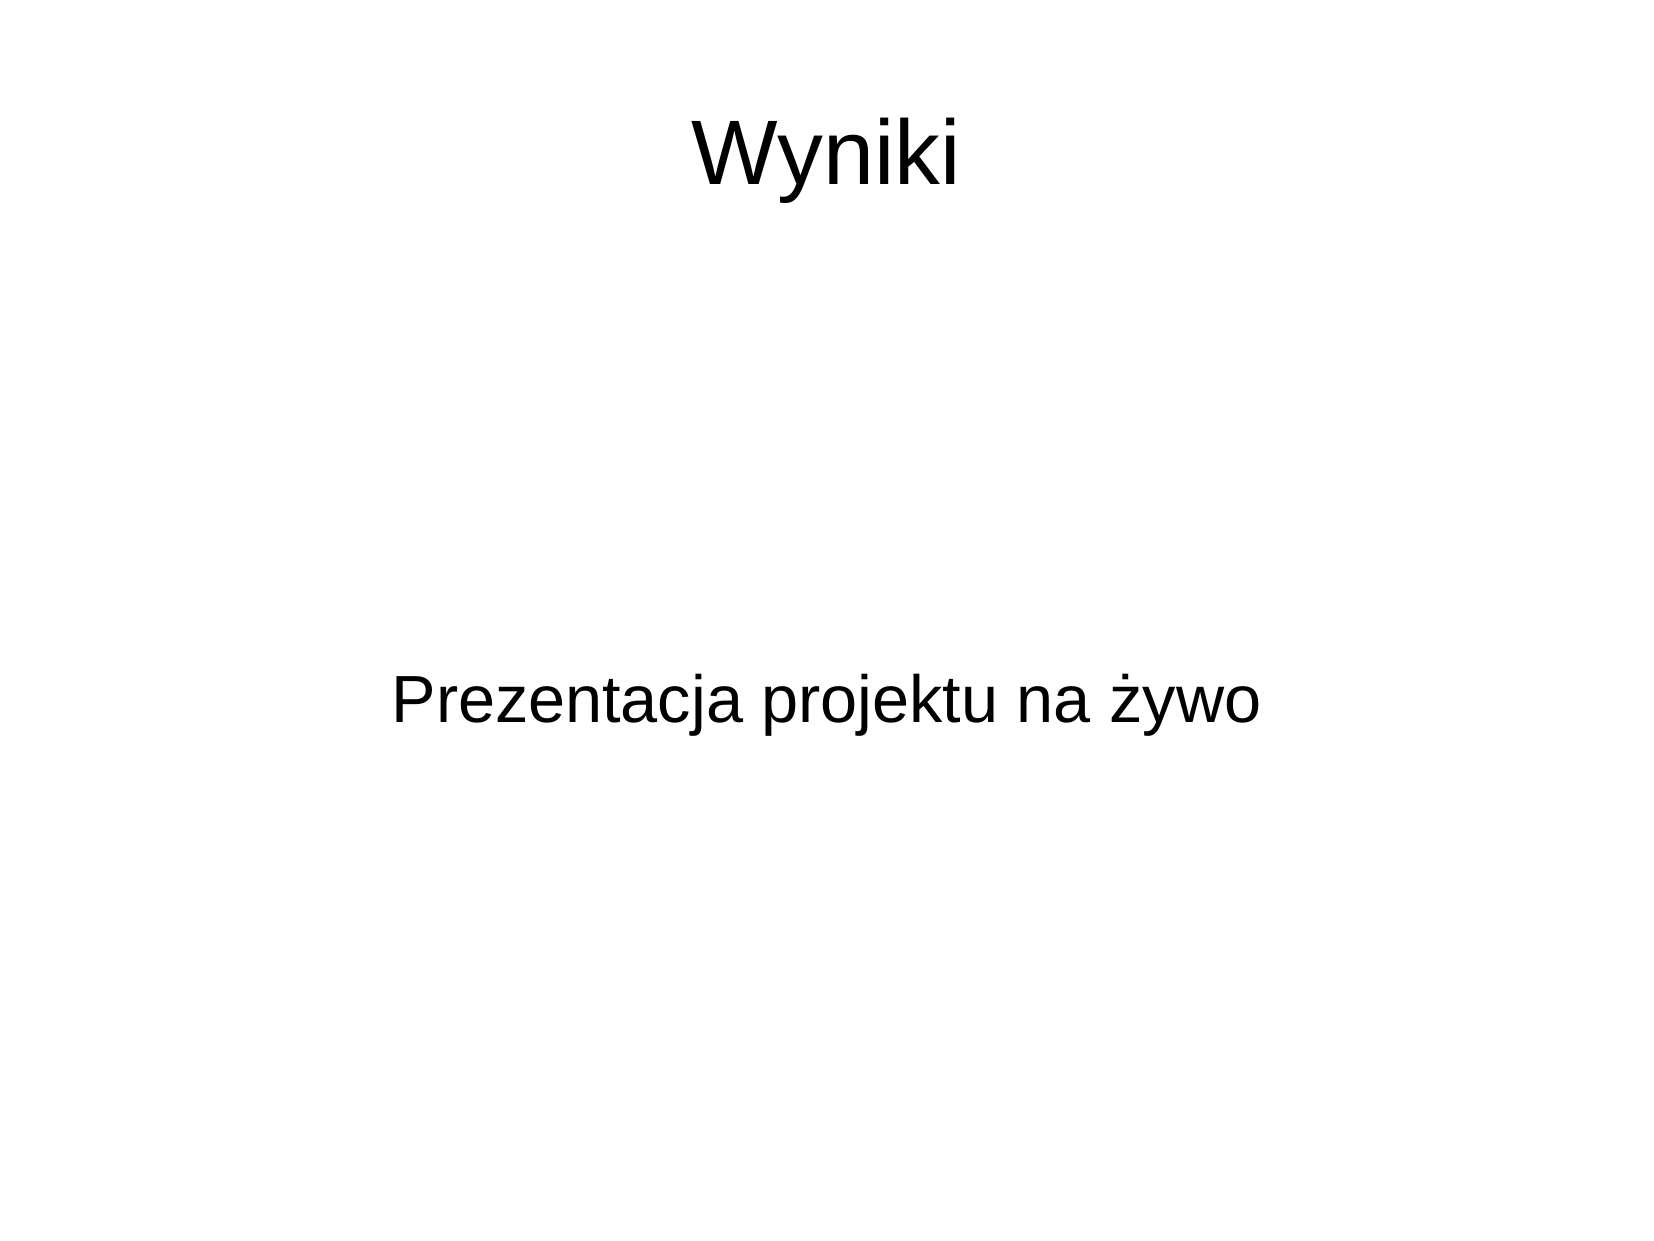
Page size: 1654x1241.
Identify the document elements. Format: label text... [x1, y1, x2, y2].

title Wyniki [82, 49, 1571, 257]
subtitle Prezentacja projektu na żywo [82, 290, 1571, 1109]
